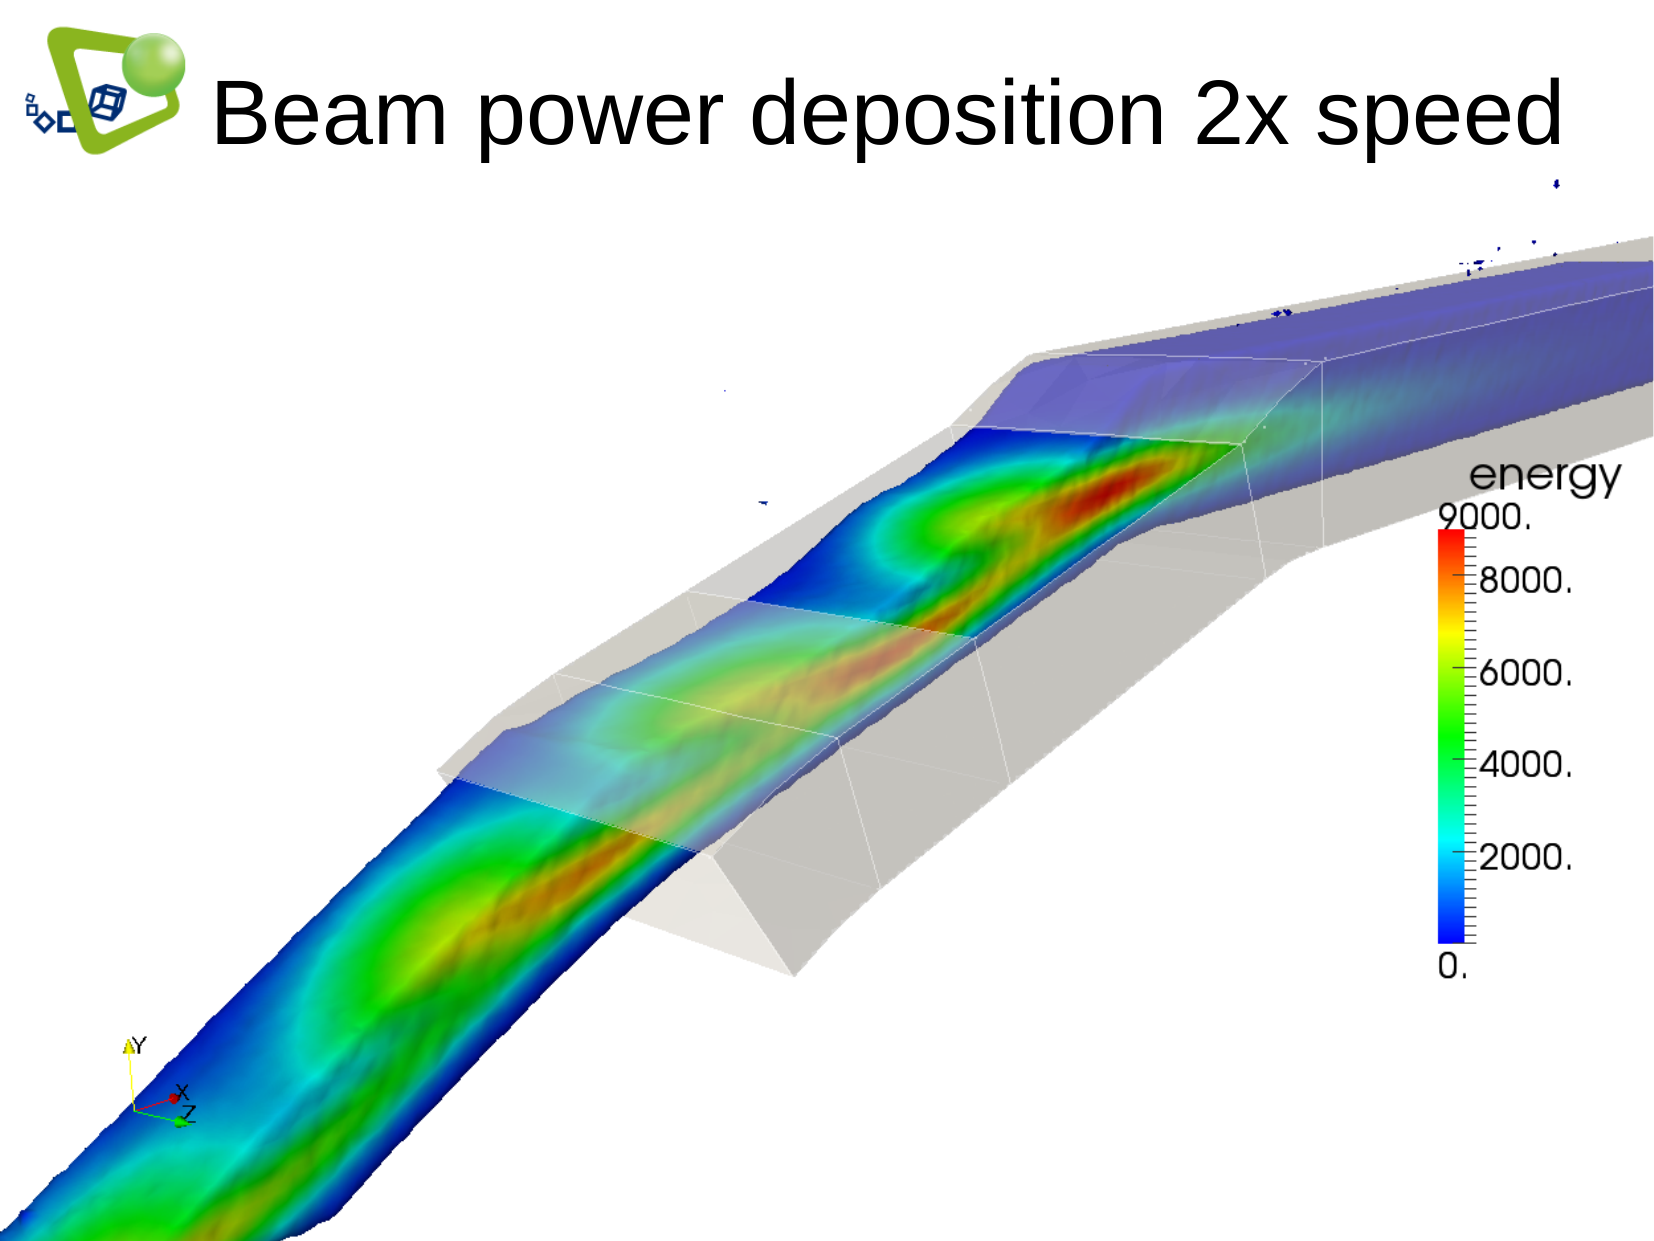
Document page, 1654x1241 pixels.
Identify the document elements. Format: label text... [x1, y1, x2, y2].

title Beam power deposition 2x speed [206, 49, 1571, 177]
picture [0, 0, 1654, 1241]
